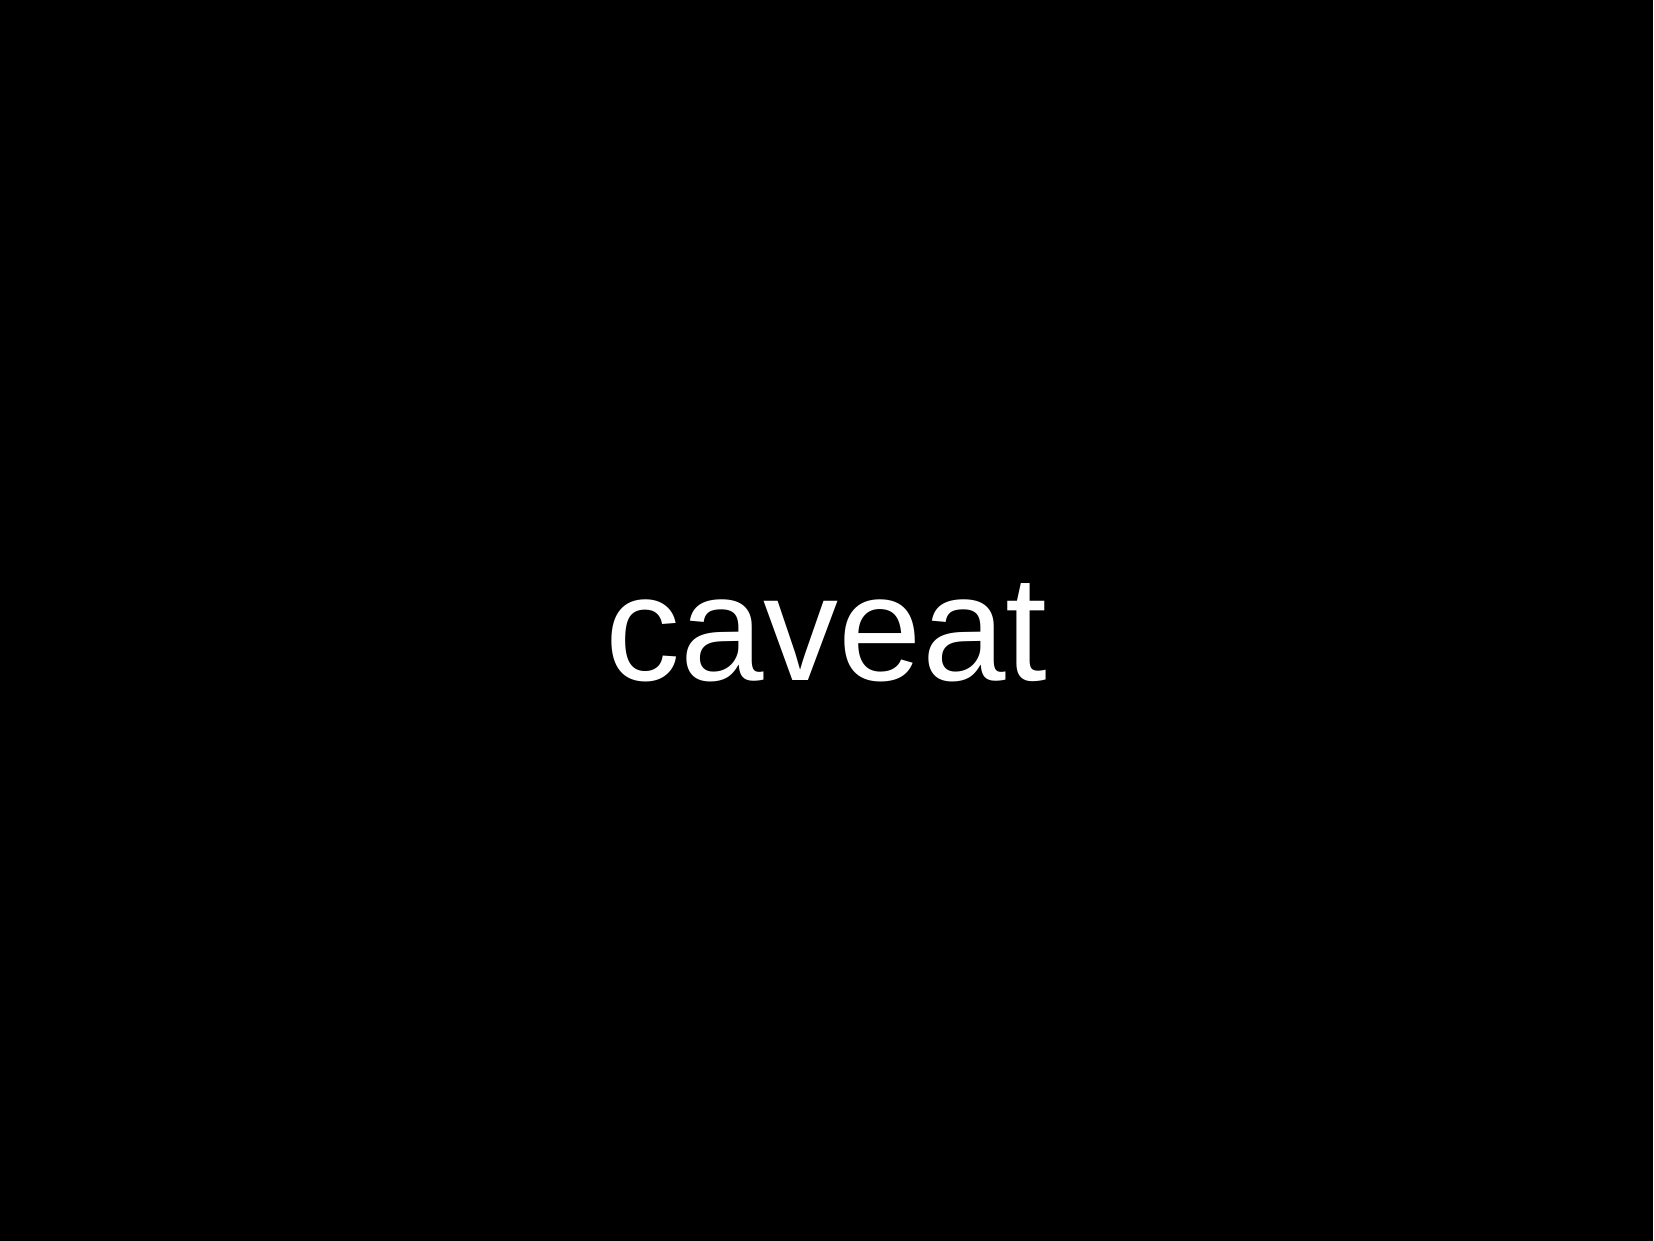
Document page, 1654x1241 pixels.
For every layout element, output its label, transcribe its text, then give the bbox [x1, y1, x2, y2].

title caveat [82, 525, 1571, 733]
